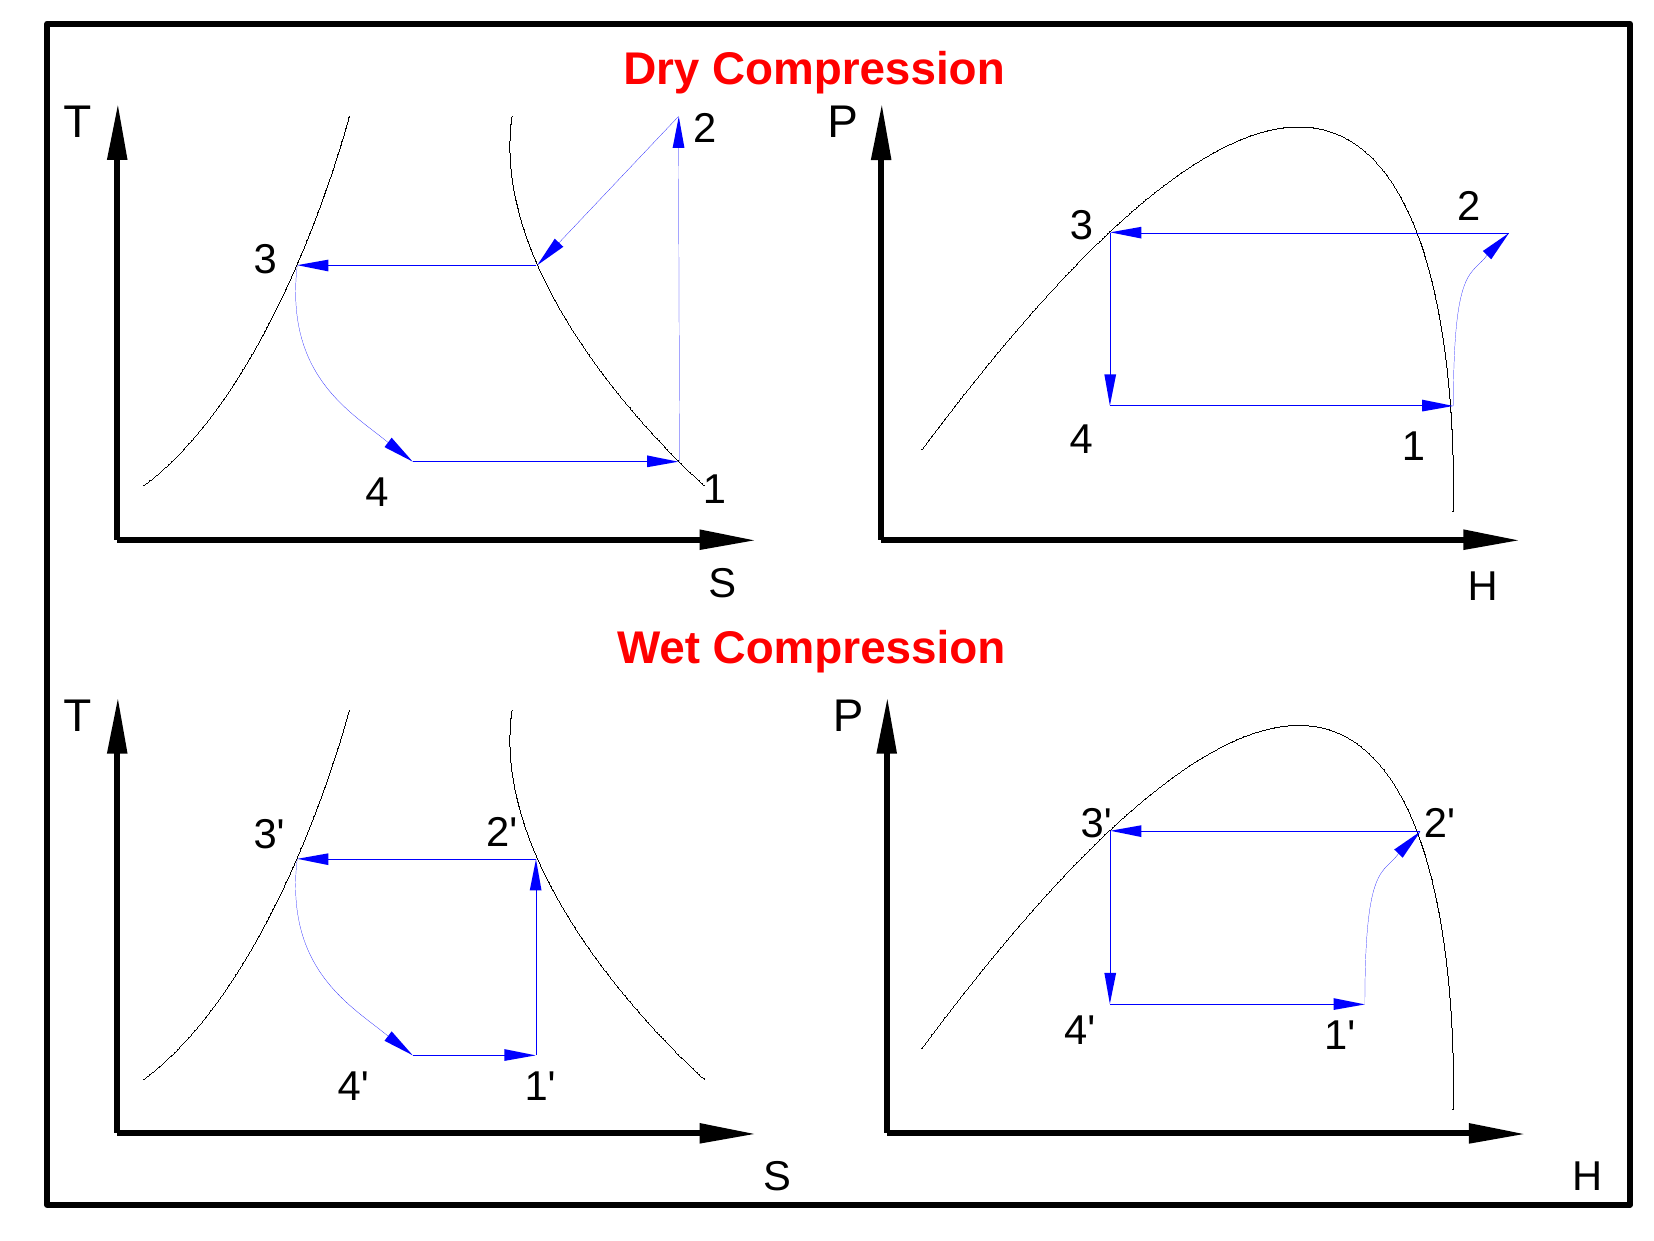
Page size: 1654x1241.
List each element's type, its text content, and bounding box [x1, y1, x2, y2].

text_box 4 [1054, 408, 1123, 470]
text_box 4' [1049, 999, 1116, 1061]
text_box P [812, 102, 876, 161]
text_box 4 [350, 461, 419, 523]
text_box 2 [678, 102, 745, 160]
text_box 4' [322, 1055, 390, 1117]
text_box 1' [509, 1055, 577, 1117]
text_box 2 [1442, 175, 1509, 237]
text_box 1 [688, 458, 755, 520]
text_box 1 [1387, 415, 1454, 477]
text_box H [1452, 555, 1516, 617]
text_box T [48, 88, 112, 161]
text_box S [748, 1145, 815, 1217]
text_box 1' [1309, 1004, 1376, 1066]
text_box 3 [238, 228, 305, 291]
text_box Wet Compression [602, 614, 1021, 681]
text_box 2' [471, 801, 538, 863]
text_box 3' [1065, 792, 1133, 854]
text_box P [818, 682, 881, 754]
text_box 3 [1055, 194, 1122, 256]
text_box 3' [238, 803, 305, 865]
text_box 2' [1409, 792, 1476, 854]
text_box T [48, 682, 112, 754]
text_box Dry Compression [608, 35, 1020, 102]
text_box [47, 23, 1630, 1205]
text_box S [693, 552, 756, 614]
text_box H [1557, 1145, 1625, 1217]
